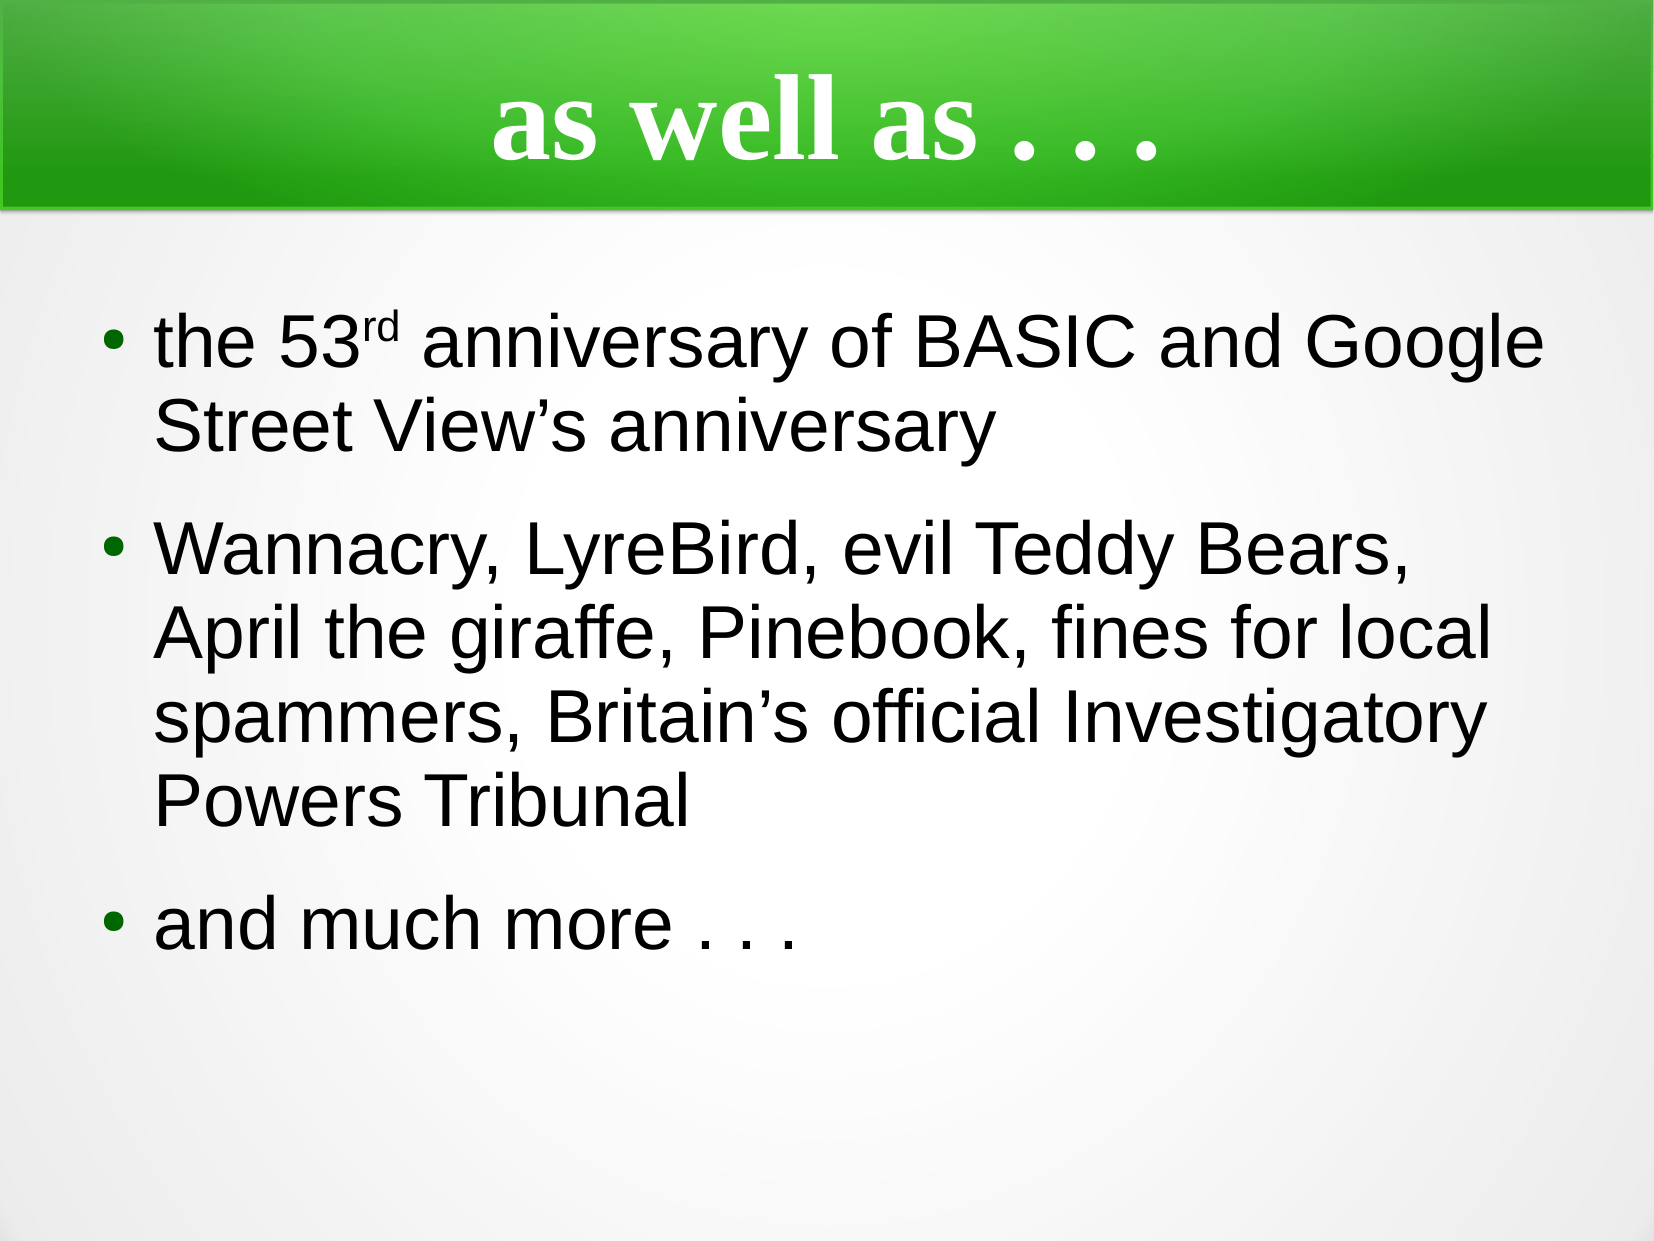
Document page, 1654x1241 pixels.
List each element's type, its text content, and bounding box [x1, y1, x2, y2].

title as well as . . . [82, 29, 1571, 208]
list the 53rd anniversary of BASIC and Google Street View’s anniversary Wannacry, LyreBird, evil Teddy Bears, April the giraffe, Pinebook, fines for local spammers, Britain’s official Investigatory Powers Tribunal and much more . . . [82, 299, 1571, 1146]
